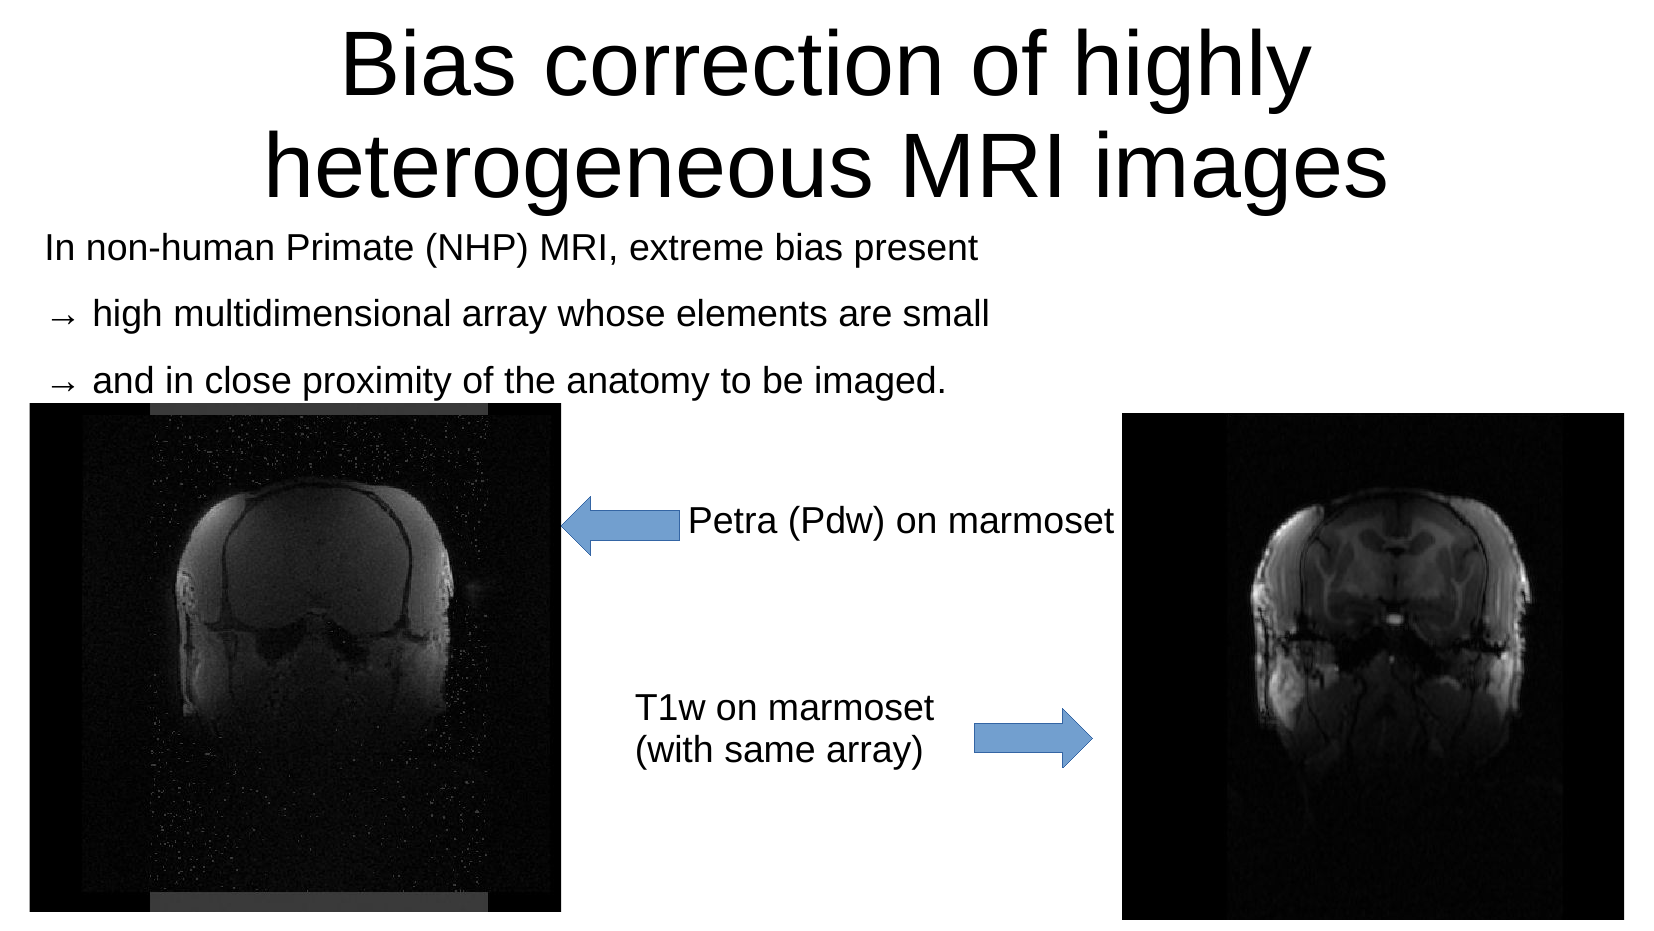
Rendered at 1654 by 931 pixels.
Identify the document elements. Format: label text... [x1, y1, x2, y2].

picture [29, 409, 562, 912]
picture [1122, 413, 1625, 920]
title Bias correction of highly heterogeneous MRI images [82, 12, 1571, 218]
text_box In non-human Primate (NHP) MRI, extreme bias present → high multidimensional array whose elements are small → and in close proximity of the anatomy to be imaged. [29, 218, 1654, 409]
text_box Petra (Pdw) on marmoset [673, 491, 1146, 591]
text_box T1w on marmoset (with same array) [620, 679, 1388, 778]
text_box [561, 496, 680, 556]
text_box [974, 708, 1093, 768]
